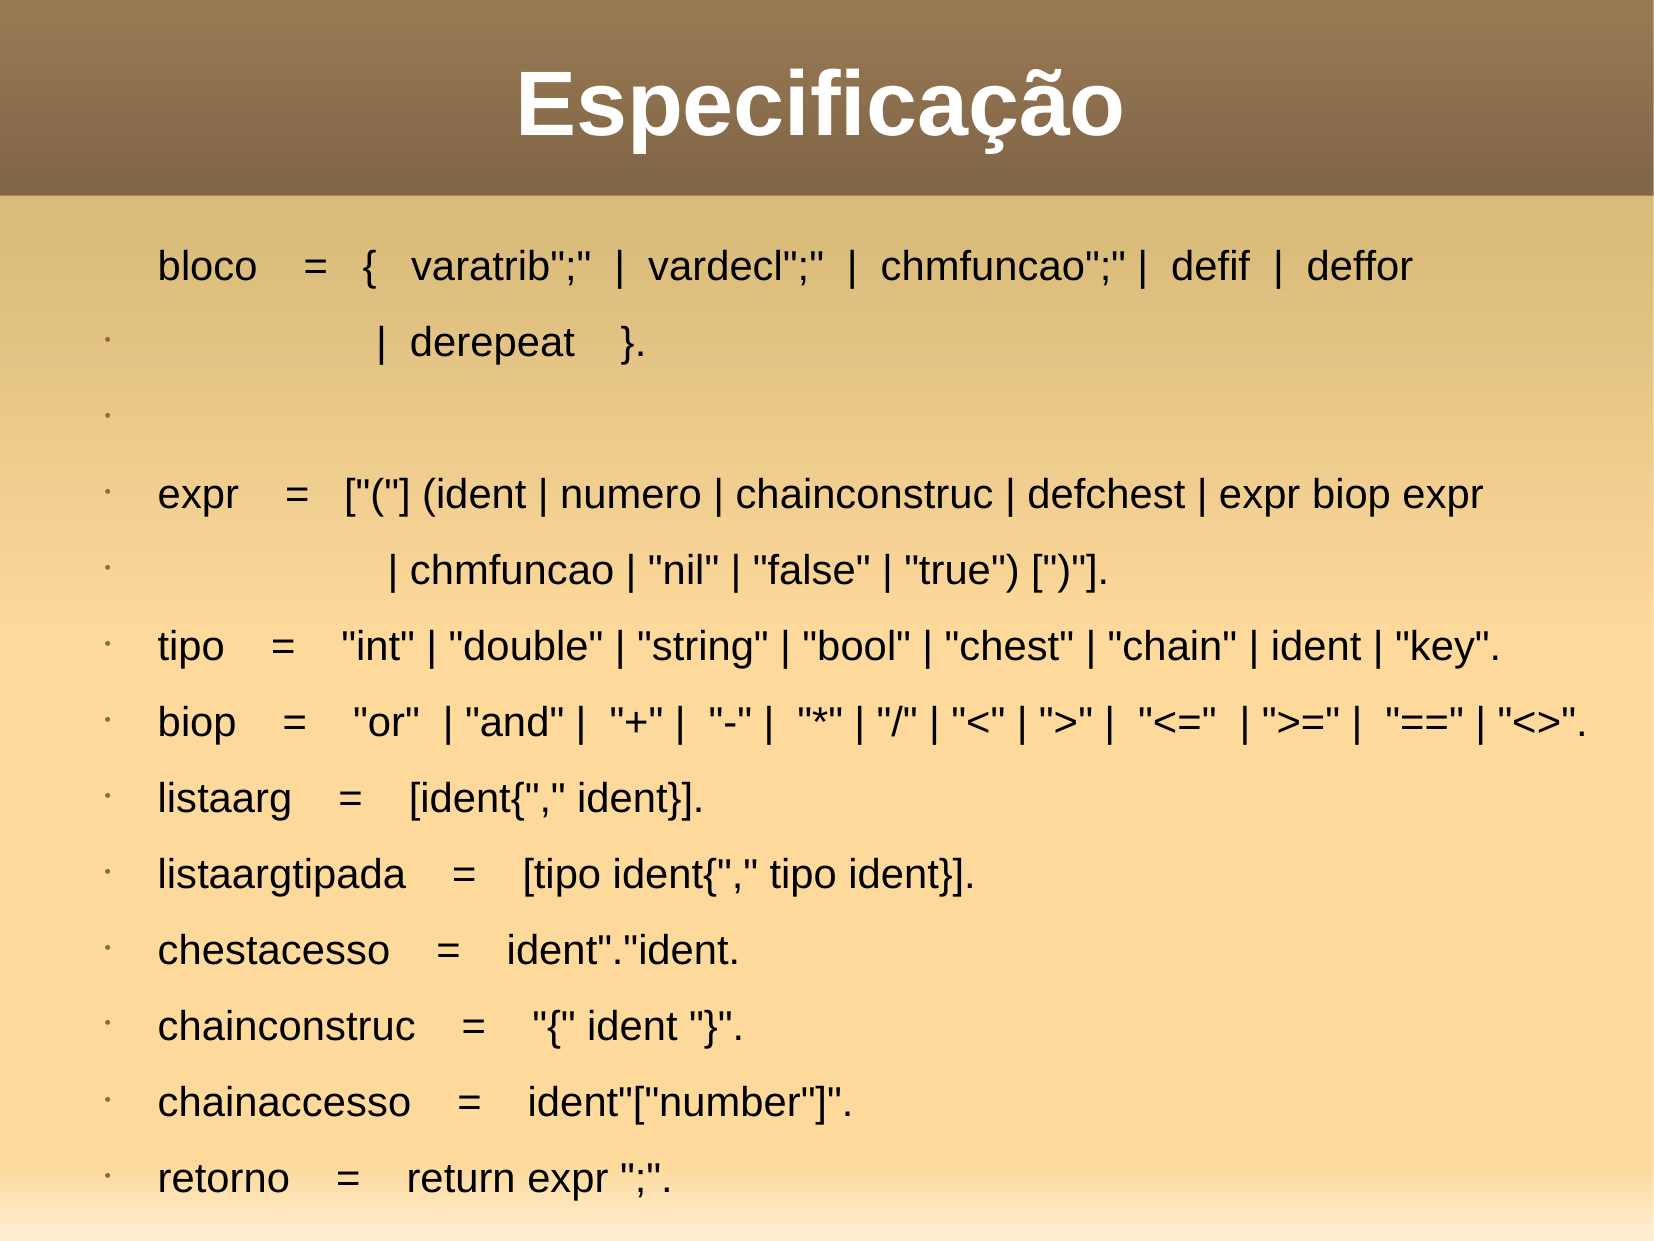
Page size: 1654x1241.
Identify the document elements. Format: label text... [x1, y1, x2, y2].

title Especificação [76, 7, 1565, 200]
list bloco = { varatrib";" | vardecl";" | chmfuncao";" | defif | deffor | derepeat }. expr = ["("] (ident | numero | chainconstruc | defchest | expr biop expr | chmfuncao | "nil" | "false" | "true") [")"]. tipo = "int" | "double" | "string" | "bool" | "chest" | "chain" | ident | "key". biop = "or" | "and" | "+" | "-" | "*" | "/" | "<" | ">" | "<=" | ">=" | "==" | "<>". listaarg = [ident{"," ident}]. listaargtipada = [tipo ident{"," tipo ident}]. chestacesso = ident"."ident. chainconstruc = "{" ident "}". chainaccesso = ident"["number"]". retorno = return expr ";". [86, 242, 1651, 1202]
picture [0, 0, 1654, 1241]
